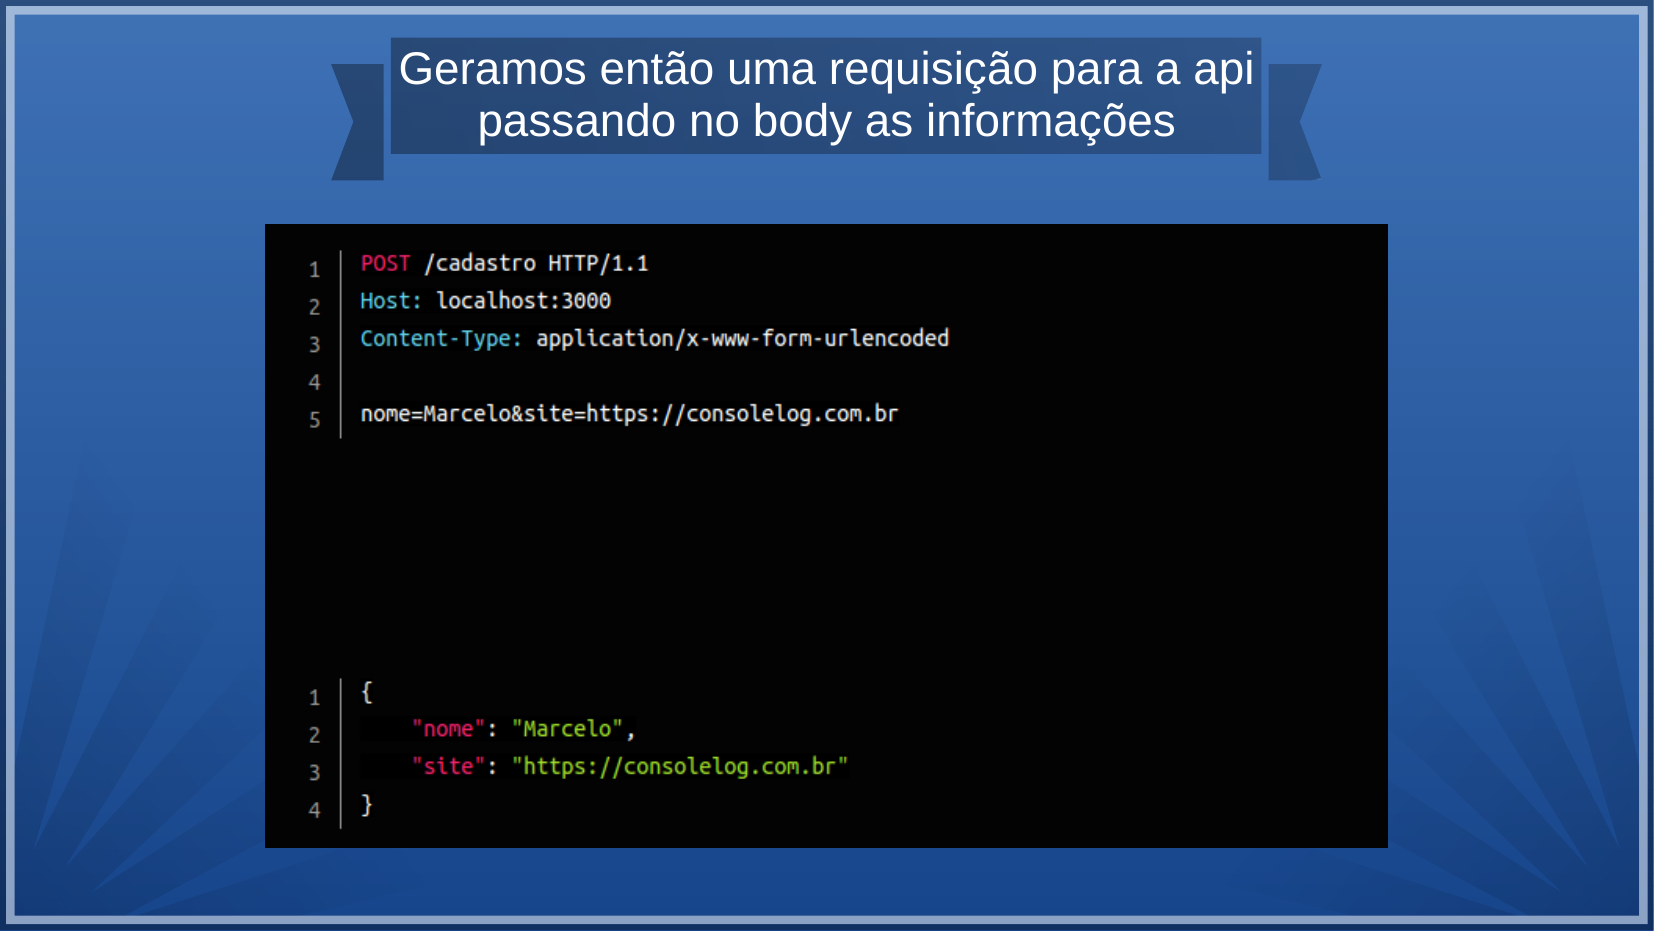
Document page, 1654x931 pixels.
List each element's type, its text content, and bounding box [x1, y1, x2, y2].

title Geramos então uma requisição para a api passando no body as informações [389, 35, 1264, 154]
picture [265, 224, 1388, 848]
